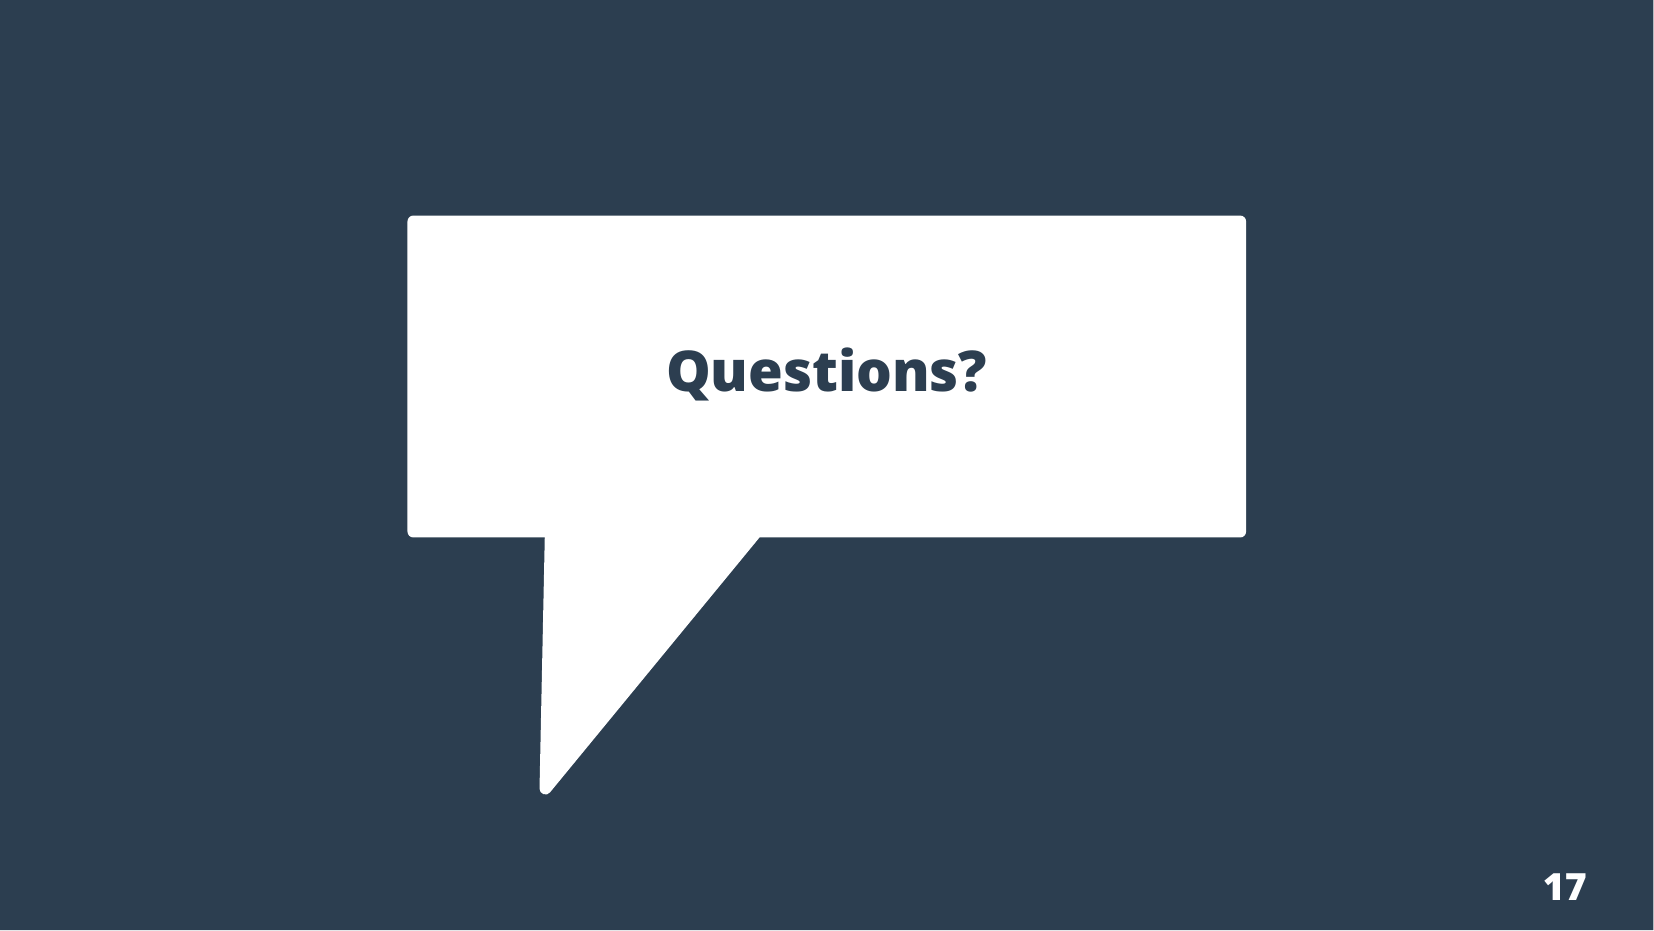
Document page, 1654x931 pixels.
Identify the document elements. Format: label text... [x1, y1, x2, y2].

title Questions? [442, 236, 1211, 502]
